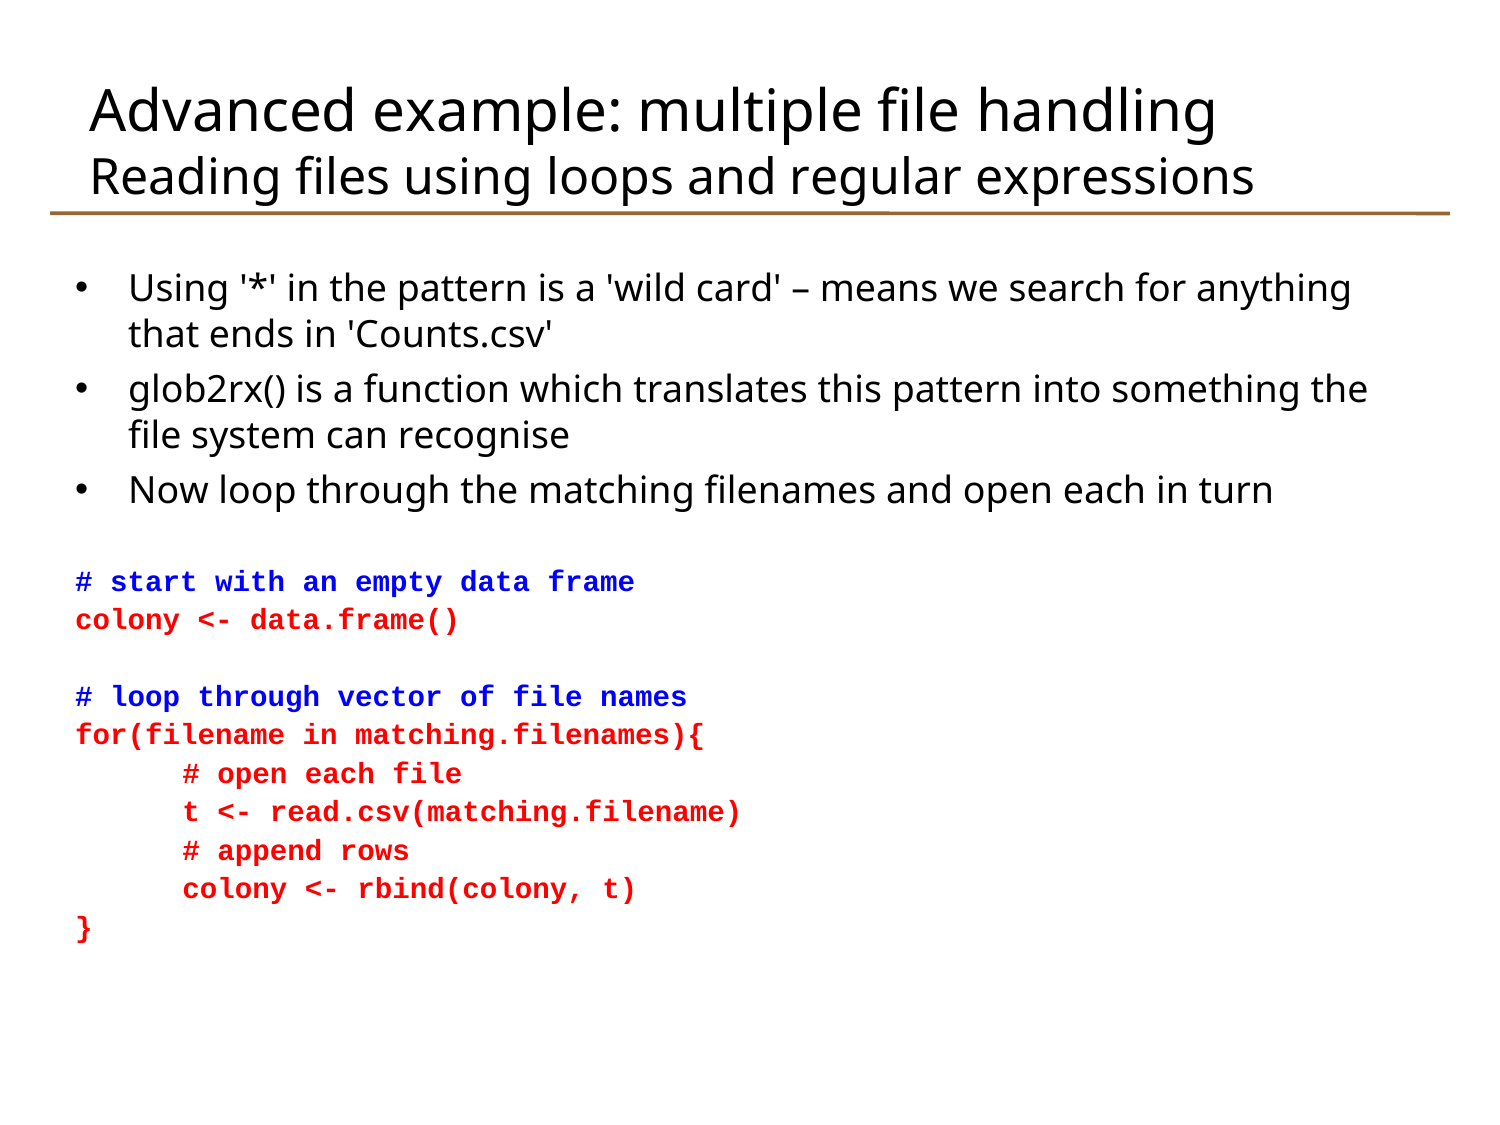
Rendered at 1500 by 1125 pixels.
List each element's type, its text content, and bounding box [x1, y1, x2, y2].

text_box Using '*' in the pattern is a 'wild card' – means we search for anything that ends in 'Counts.csv' glob2rx() is a function which translates this pattern into something the file system can recognise Now loop through the matching filenames and open each in turn # start with an empty data frame colony <- data.frame() # loop through vector of file names for(filename in matching.filenames){ # open each file t <- read.csv(matching.filename) # append rows colony <- rbind(colony, t) } [75, 263, 1425, 1006]
text_box Advanced example: multiple file handling Reading files using loops and regular expressions [75, 44, 1425, 233]
